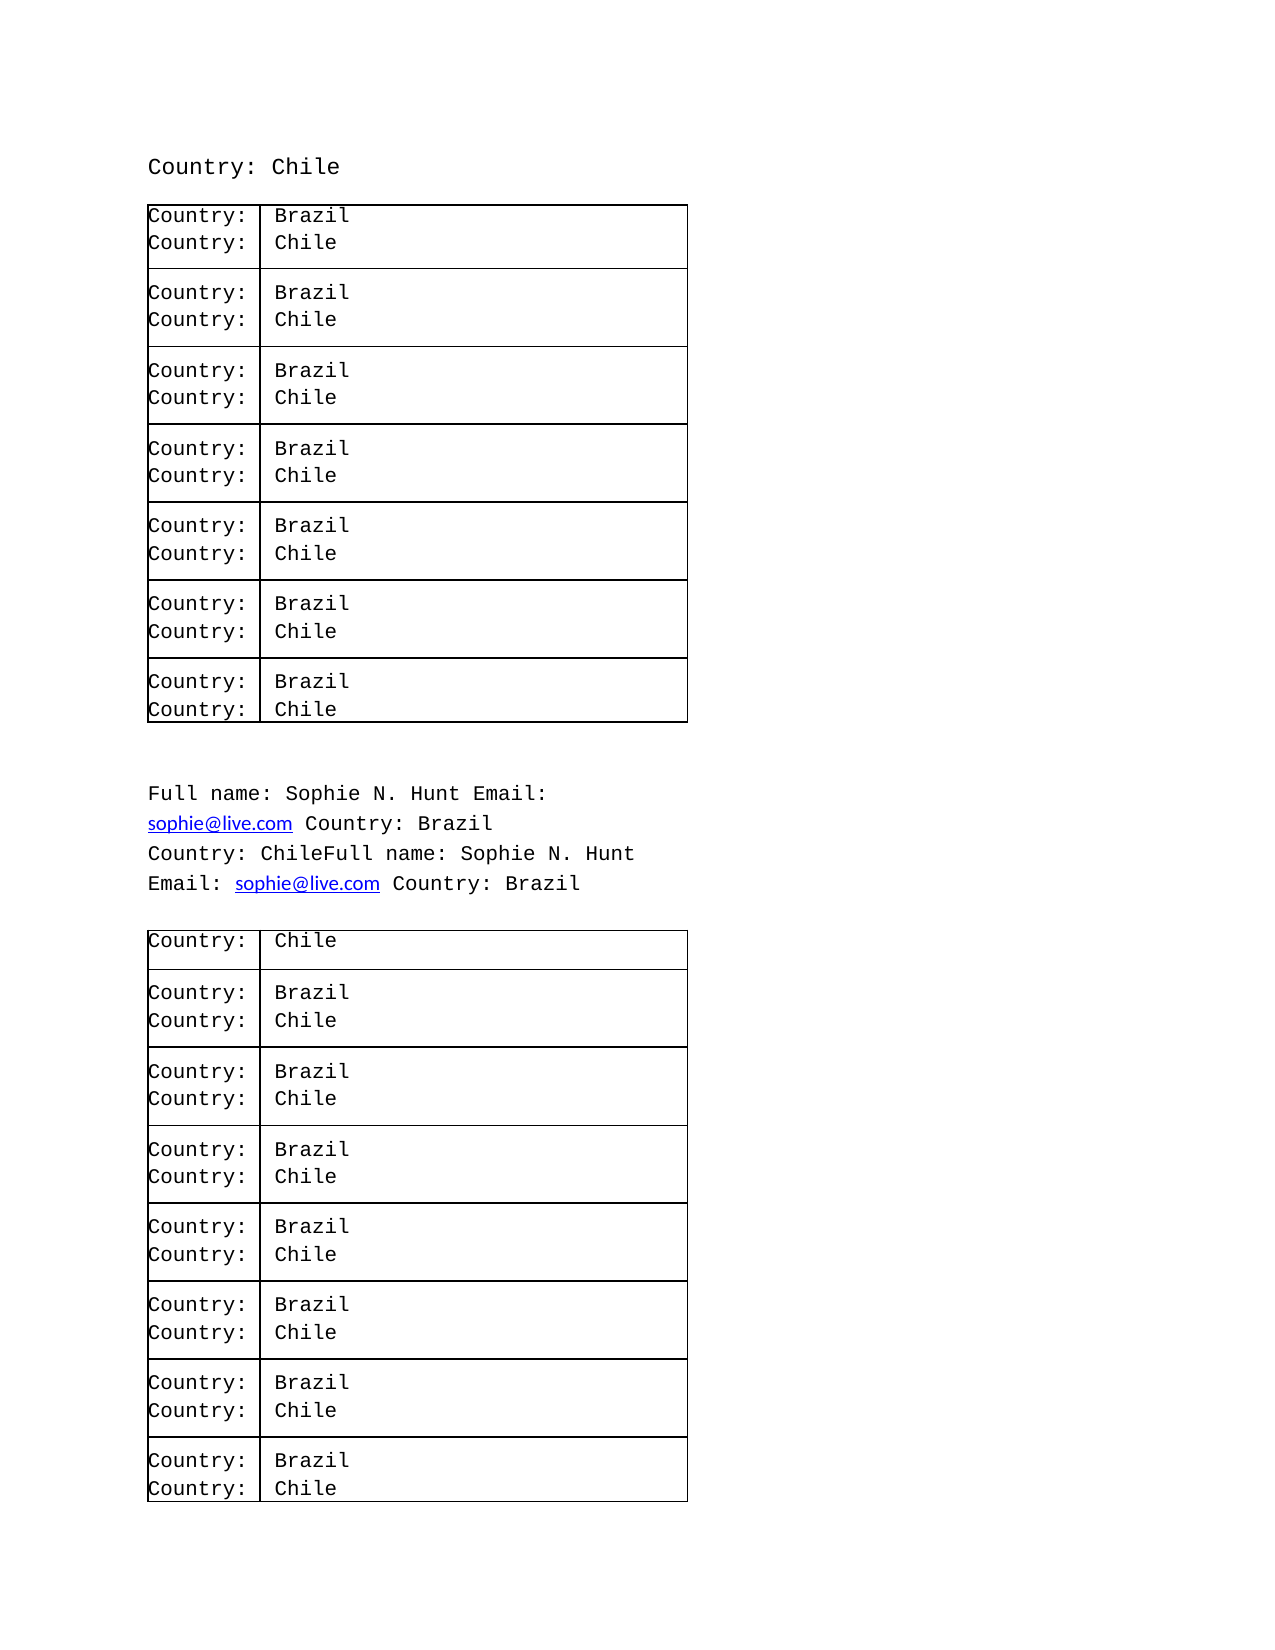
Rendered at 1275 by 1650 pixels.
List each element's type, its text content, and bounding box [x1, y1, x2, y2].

table_header Country: Country: [149, 206, 259, 268]
table_header Country: [149, 931, 259, 969]
table_cell Country: Country: [149, 1048, 259, 1125]
table_cell Brazil Chile [261, 1204, 687, 1280]
table_cell Country: Country: [149, 1360, 259, 1436]
text_box Full name: Sophie N. Hunt Email: sophie@live.com Country: Brazil Country: ChileFull name: Sophie N. Hunt Email: sophie@live.com Country: Brazil [147, 774, 688, 930]
table_cell Country: Country: [149, 1204, 259, 1280]
text_box Country: Chile [147, 152, 344, 178]
table_header Chile [261, 931, 687, 969]
table_cell Country: Country: [149, 970, 259, 1046]
table_cell Brazil Chile [261, 1126, 687, 1202]
table_cell Country: Country: [149, 659, 259, 721]
table_cell Brazil Chile [261, 970, 687, 1046]
table_cell Country: Country: [149, 269, 259, 346]
table_cell Country: Country: [149, 1282, 259, 1358]
table_cell Brazil Chile [261, 1282, 687, 1358]
table_cell Country: Country: [149, 1126, 259, 1202]
table_cell Brazil Chile [261, 347, 687, 423]
table_cell Brazil Chile [261, 1048, 687, 1125]
table_cell Country: Country: [149, 347, 259, 423]
table_cell Brazil Chile [261, 503, 687, 579]
table_cell Brazil Chile [261, 1360, 687, 1436]
table_header Brazil Chile [261, 206, 687, 268]
table_cell Country: Country: [149, 425, 259, 501]
table_cell Country: Country: [149, 581, 259, 657]
table_cell Brazil Chile [261, 659, 687, 721]
table_cell Country: Country: [149, 503, 259, 579]
table_cell Brazil Chile [261, 581, 687, 657]
table_cell Brazil Chile [261, 269, 687, 346]
table_cell Country: Country: [149, 1438, 259, 1501]
table_cell Brazil Chile [261, 425, 687, 501]
table_cell Brazil Chile [261, 1438, 687, 1501]
